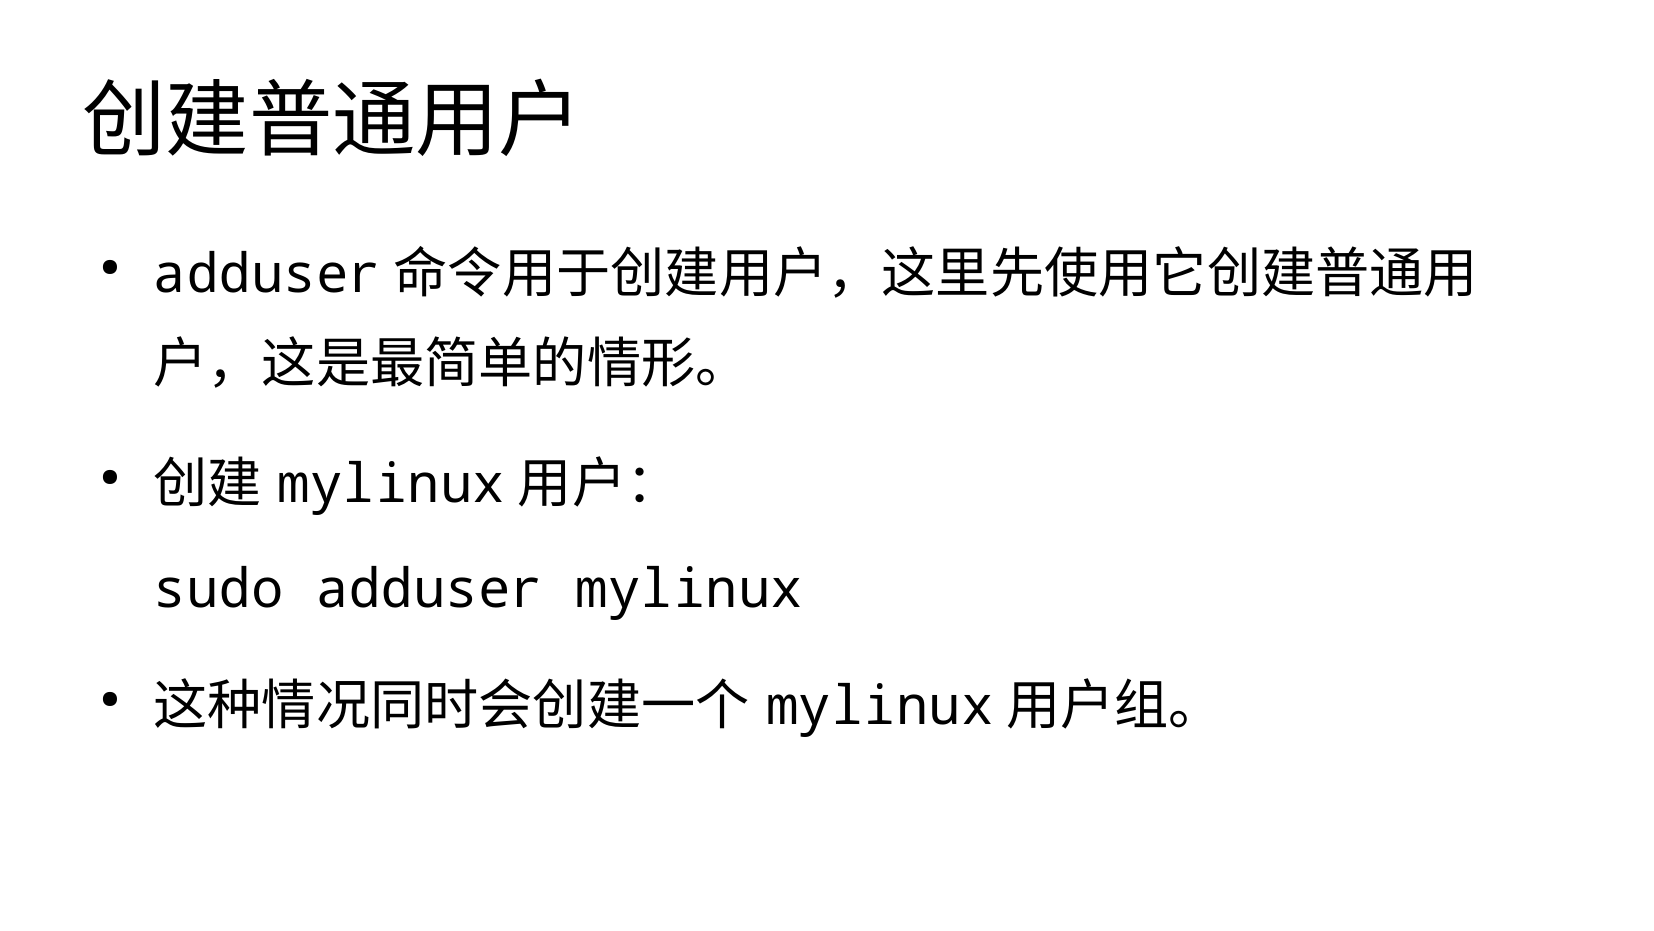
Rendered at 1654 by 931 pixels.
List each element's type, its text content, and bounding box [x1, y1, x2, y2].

title 创建普通用户 [82, 37, 1571, 189]
list adduser命令用于创建用户，这里先使用它创建普通用户，这是最简单的情形。 创建mylinux用户： sudo adduser mylinux 这种情况同时会创建一个mylinux用户组。 [82, 217, 1571, 758]
